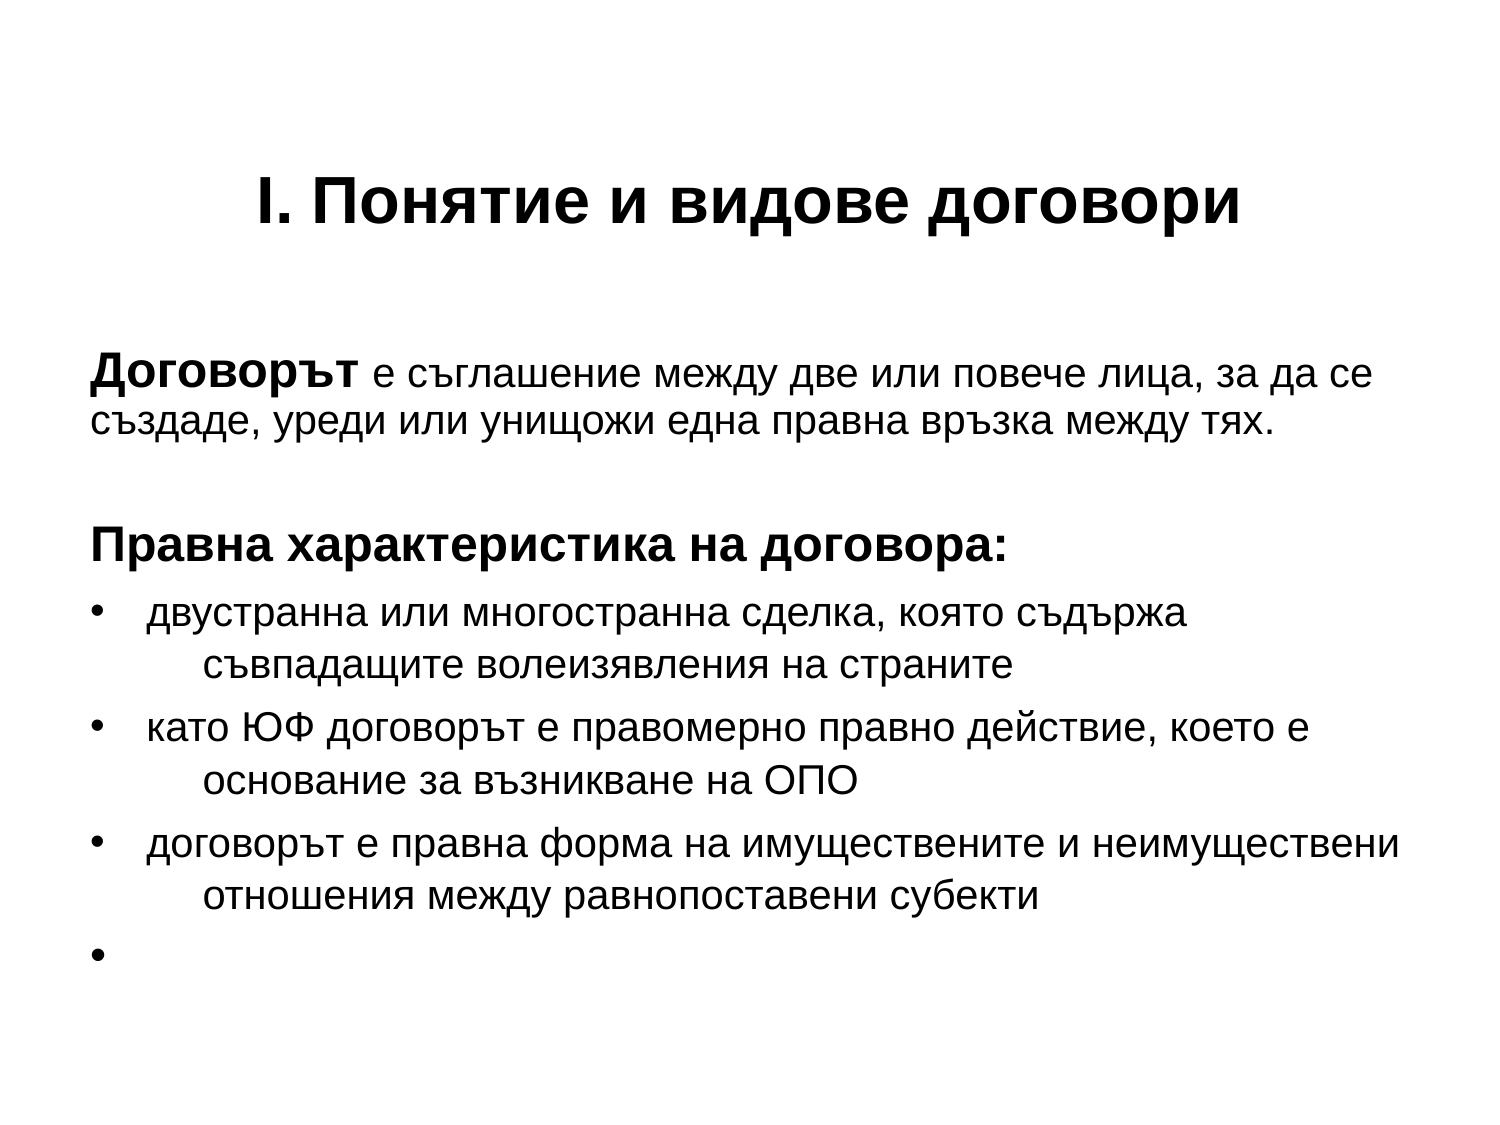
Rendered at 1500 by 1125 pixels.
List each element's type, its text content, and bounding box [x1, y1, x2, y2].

title І. Понятие и видове договори [75, 45, 1426, 233]
list Договорът е съглашение между две или повече лица, за да се създаде, уреди или унищожи една правна връзка между тях. Правна характеристика на договора: двустранна или многостранна сделка, която съдържа съвпадащите волеизявления на страните като ЮФ договорът е правомерно правно действие, което е основание за възникване на ОПО договорът е правна форма на имуществените и неимуществени отношения между равнопоставени субекти [75, 262, 1426, 1005]
